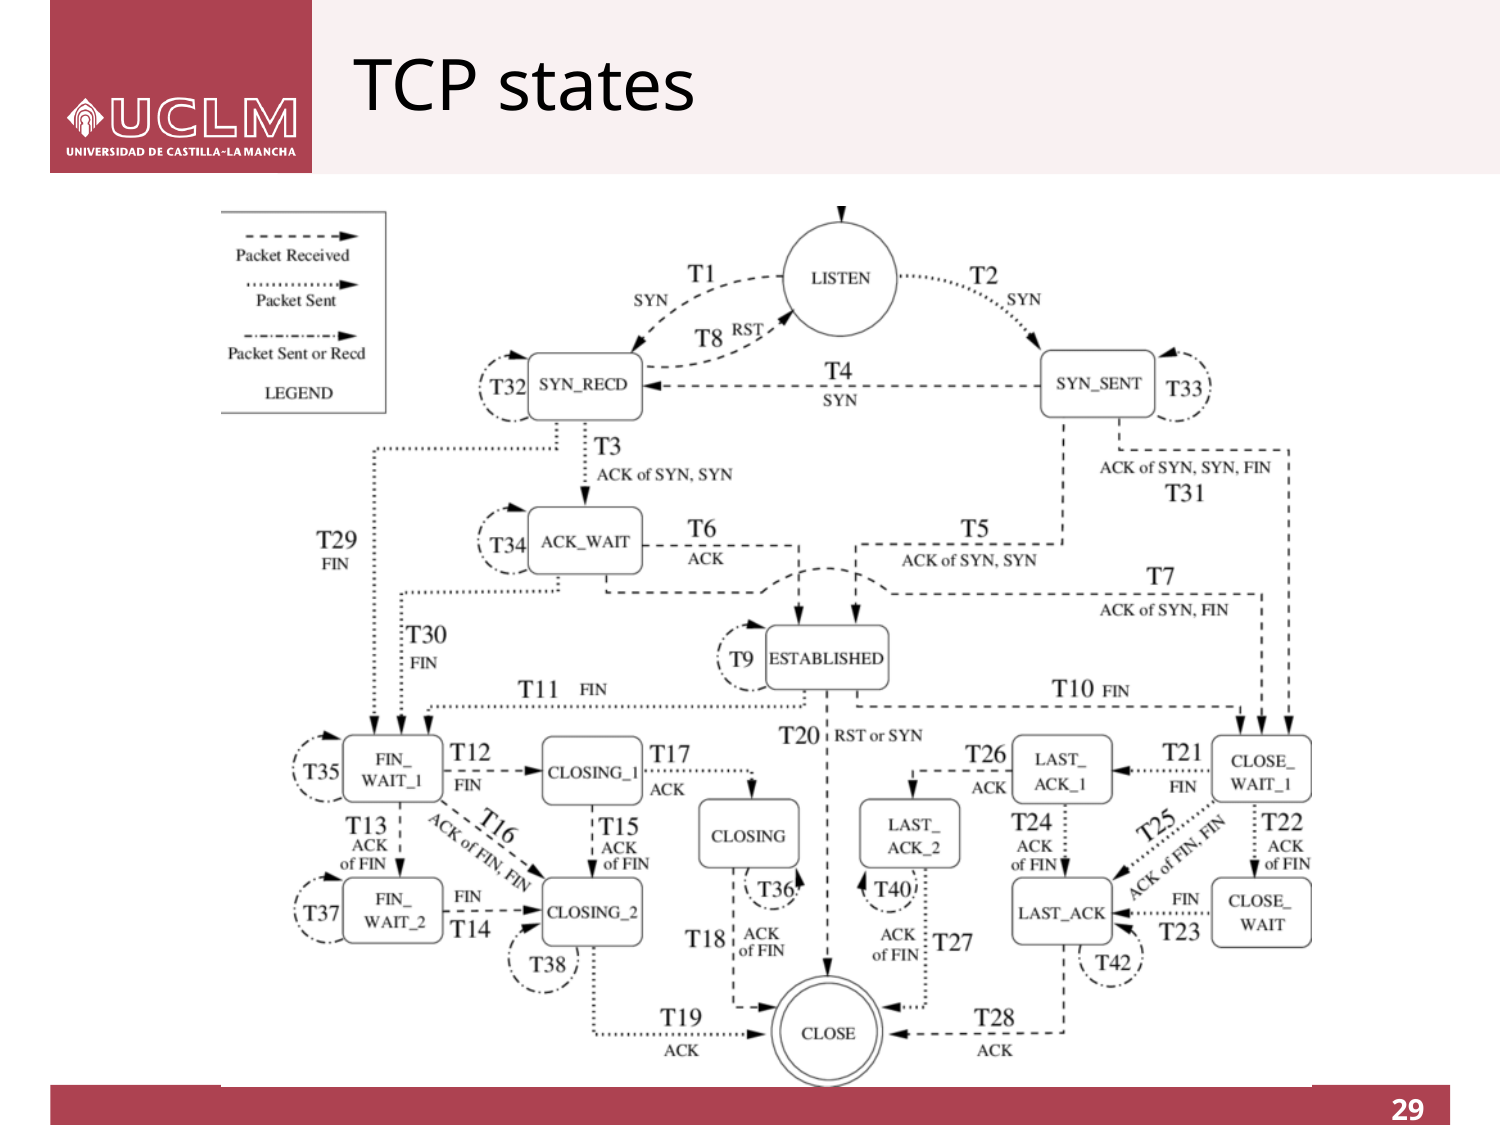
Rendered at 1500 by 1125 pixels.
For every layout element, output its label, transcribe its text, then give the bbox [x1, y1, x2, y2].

picture [50, 0, 312, 173]
title TCP states [353, 6, 1425, 168]
picture [221, 206, 1312, 1087]
